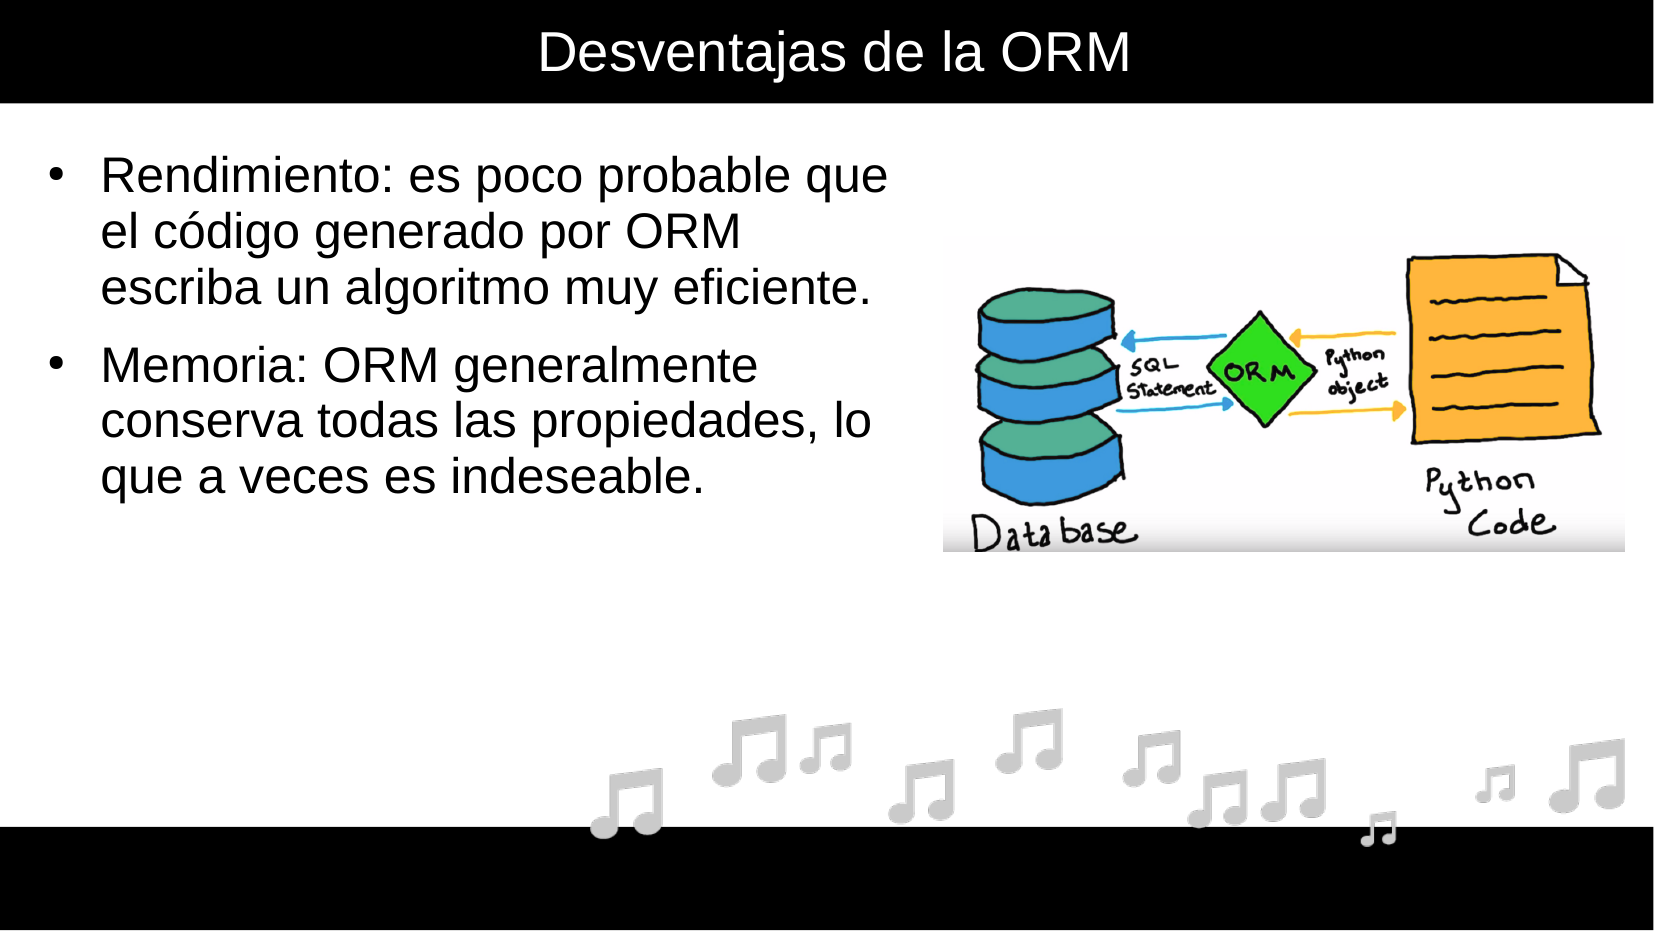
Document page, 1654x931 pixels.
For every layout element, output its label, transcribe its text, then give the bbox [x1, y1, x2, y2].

list Rendimiento: es poco probable que el código generado por ORM escriba un algoritmo muy eficiente. Memoria: ORM generalmente conserva todas las propiedades, lo que a veces es indeseable. [29, 147, 916, 709]
title Desventajas de la ORM [59, 6, 1595, 98]
picture [943, 236, 1625, 552]
